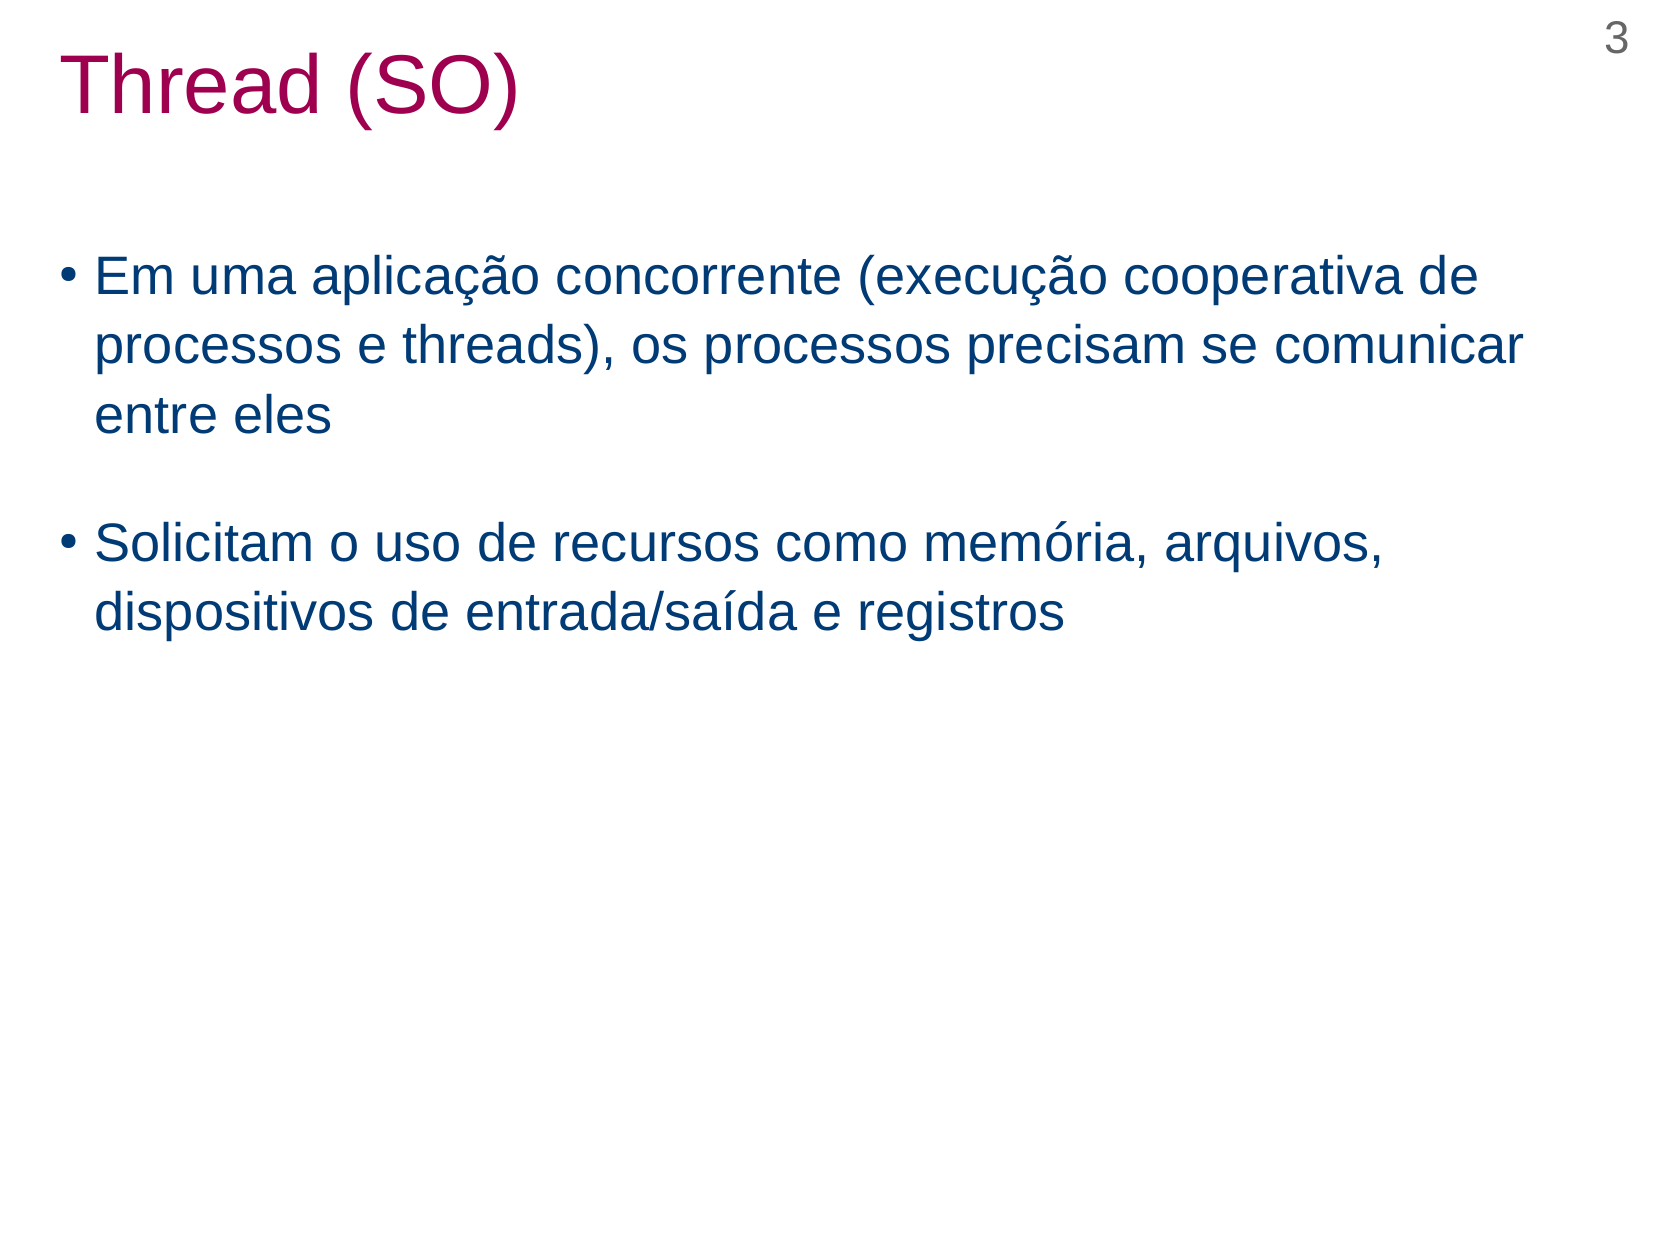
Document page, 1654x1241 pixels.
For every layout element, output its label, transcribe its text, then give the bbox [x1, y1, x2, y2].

list Em uma aplicação concorrente (execução cooperativa de processos e threads), os processos precisam se comunicar entre eles Solicitam o uso de recursos como memória, arquivos, dispositivos de entrada/saída e registros [59, 236, 1595, 1211]
title Thread (SO) [59, 29, 1595, 148]
